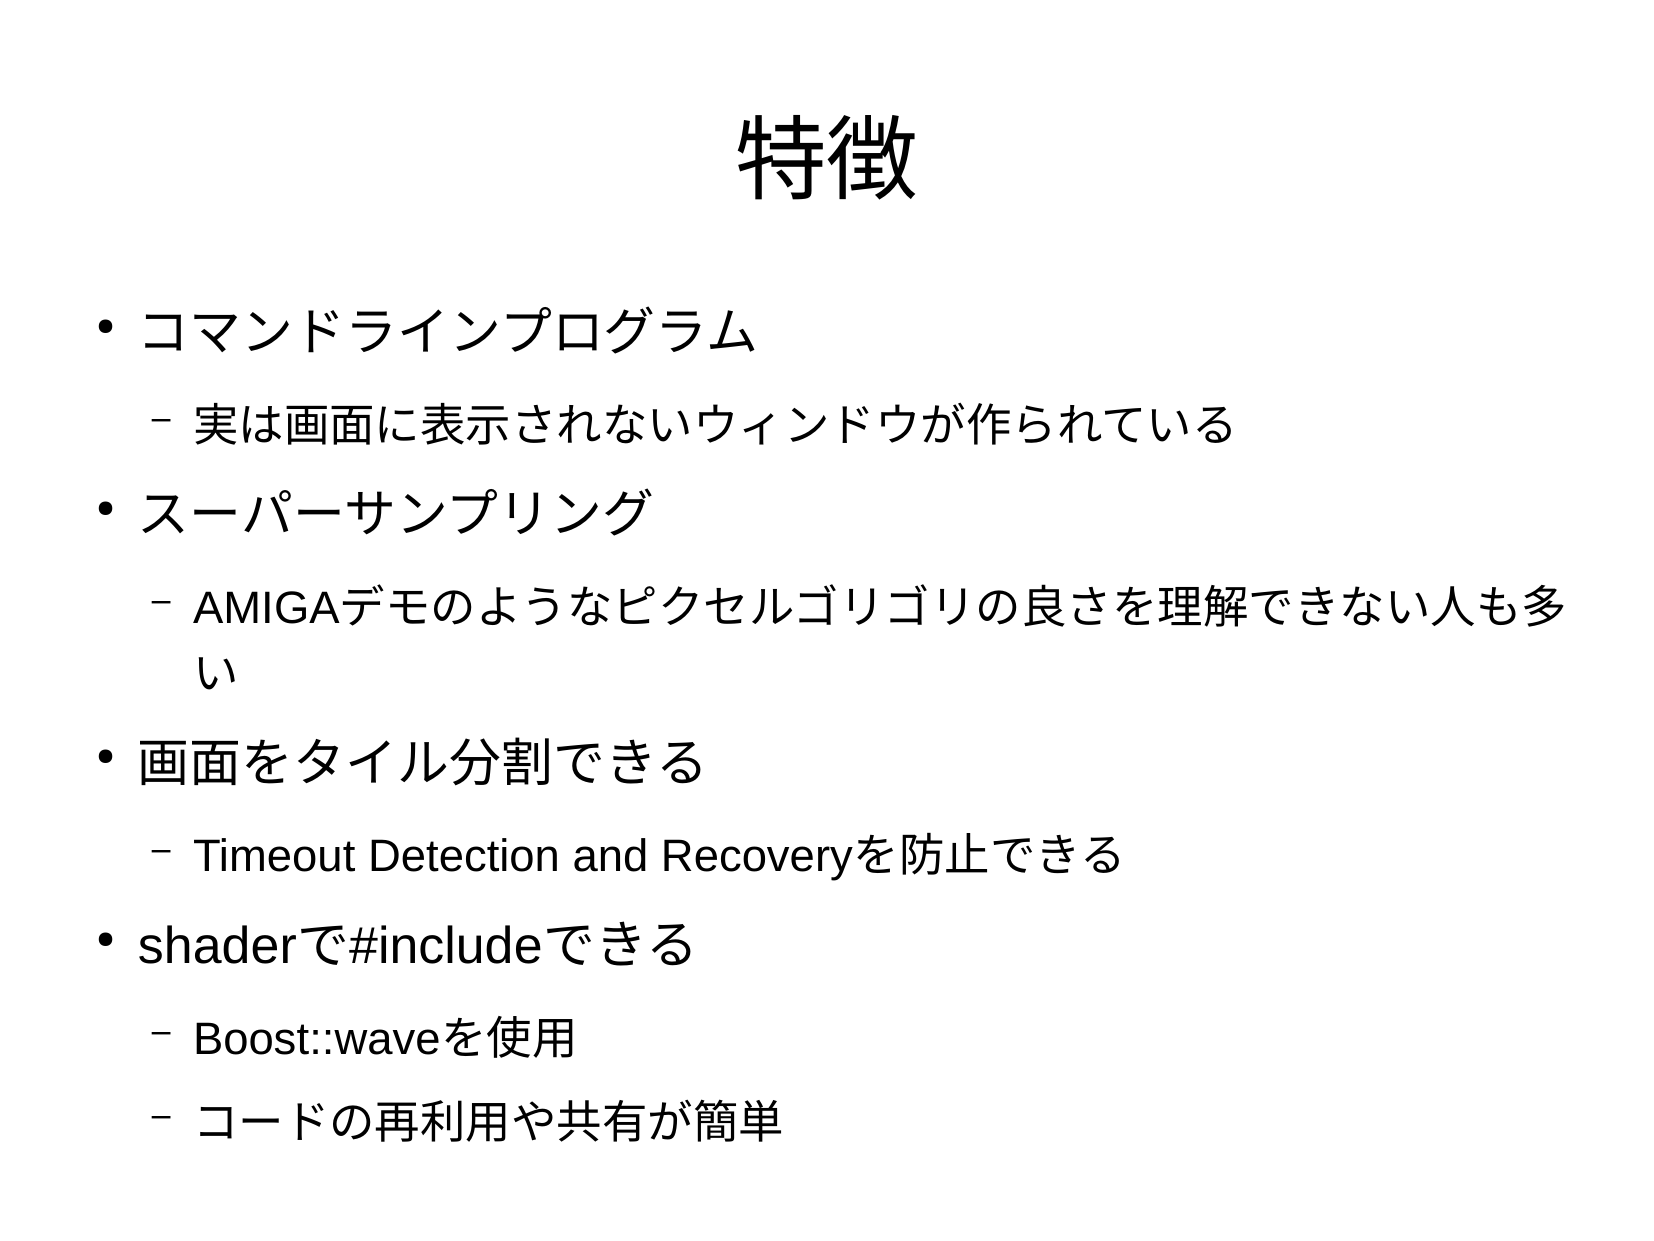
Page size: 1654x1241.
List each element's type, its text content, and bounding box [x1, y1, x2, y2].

title 特徴 [82, 49, 1571, 257]
list コマンドラインプログラム 実は画面に表示されないウィンドウが作られている スーパーサンプリング AMIGAデモのようなピクセルゴリゴリの良さを理解できない人も多い 画面をタイル分割できる Timeout Detection and Recoveryを防止できる shaderで#includeできる Boost::waveを使用 コードの再利用や共有が簡単 [82, 290, 1571, 1158]
